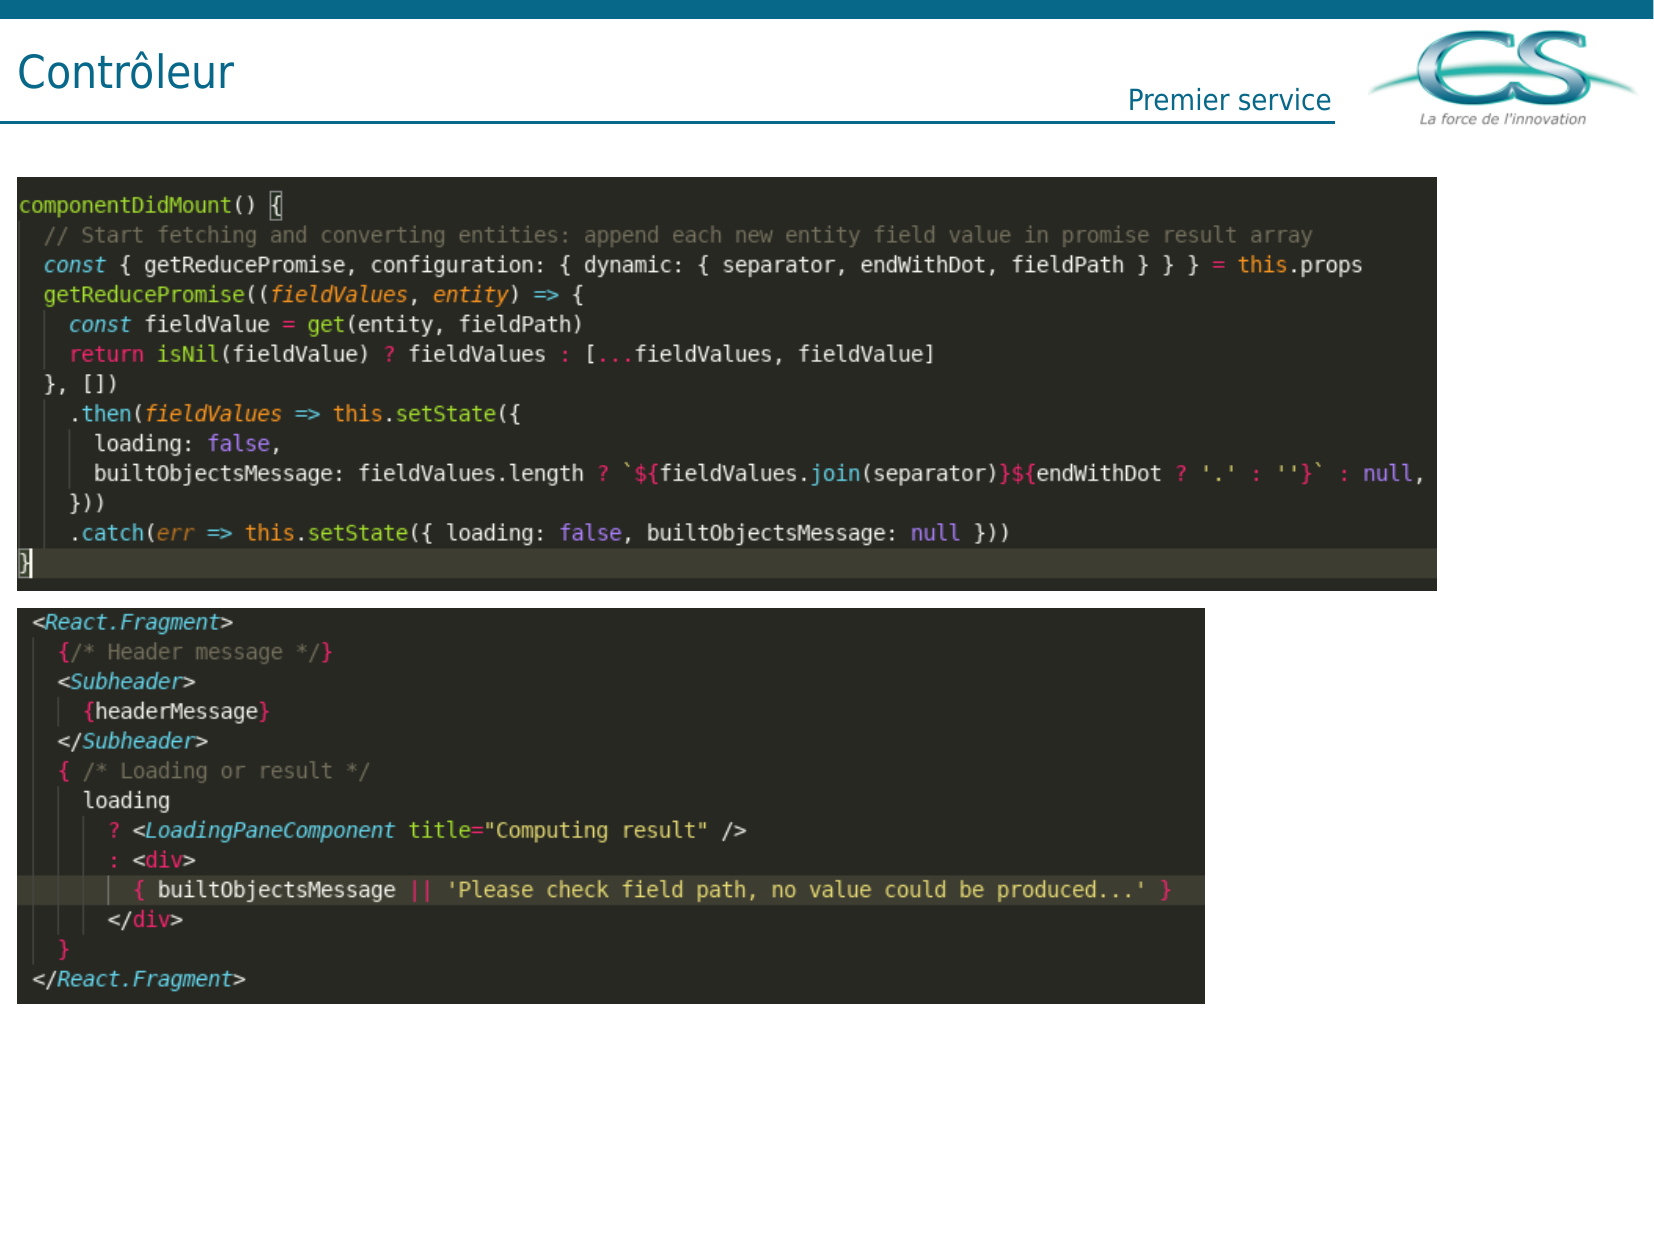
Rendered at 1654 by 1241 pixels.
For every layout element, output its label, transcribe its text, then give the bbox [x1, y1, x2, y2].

title Contrôleur [17, 46, 1368, 106]
picture [1368, 28, 1642, 128]
picture [17, 608, 1205, 1004]
text_box Premier service [1116, 71, 1359, 164]
picture [17, 177, 1437, 591]
